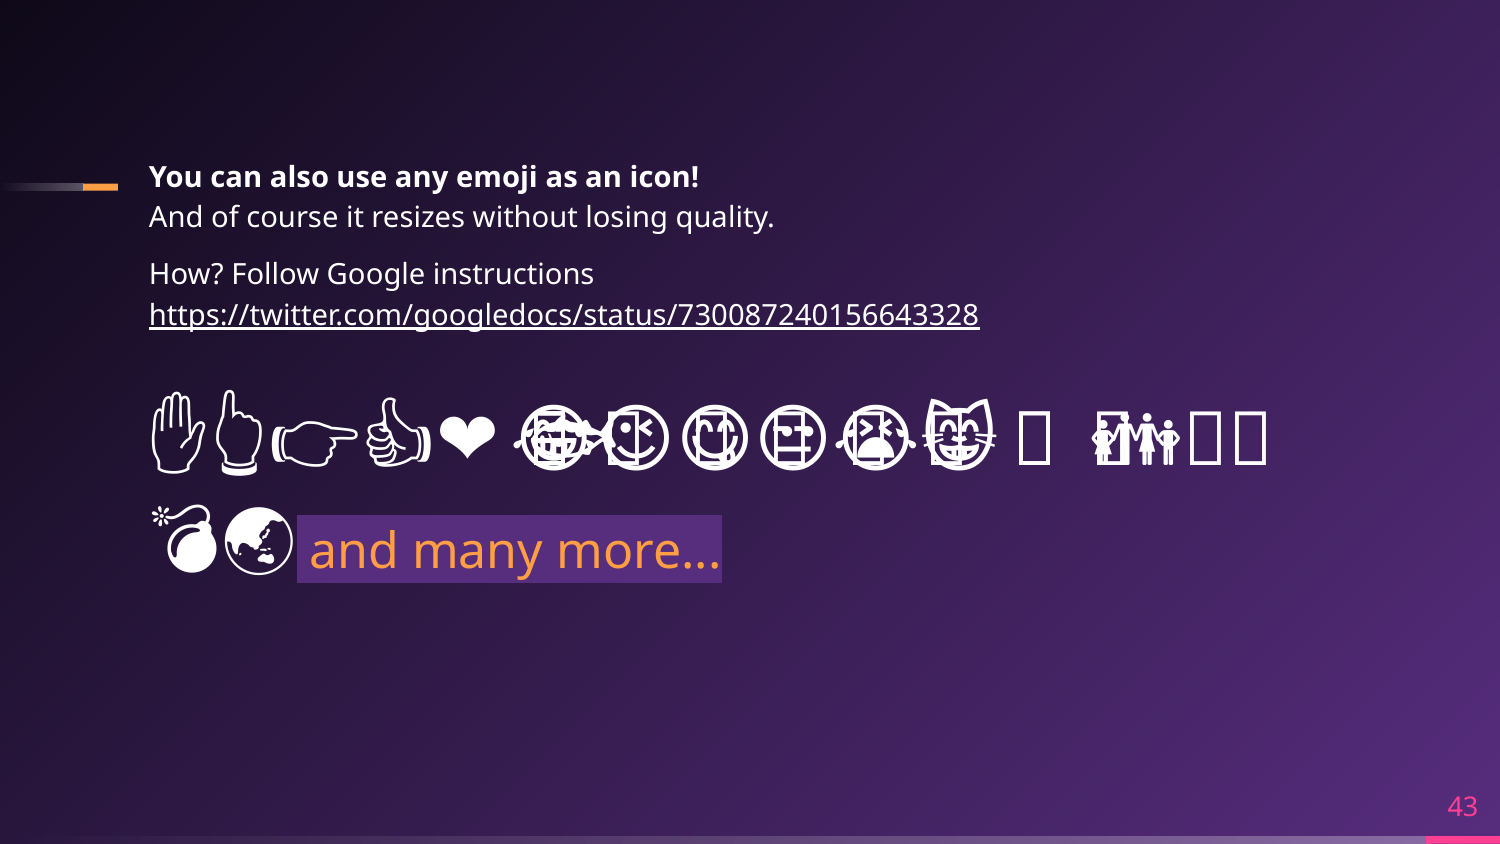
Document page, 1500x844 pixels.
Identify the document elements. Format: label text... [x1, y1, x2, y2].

text_box ✋👆👉👍👤👦👧👨👩👪💃🏃💑❤😂😉😋😒😭👶😸🐟🍒🍔💣📌📖🔨🎃🎈🎨🏈🏰🌏🔌🔑 and many more... [148, 376, 1351, 701]
list You can also use any emoji as an icon! And of course it resizes without losing quality. How? Follow Google instructions https://twitter.com/googledocs/status/730087240156643328 [148, 153, 1351, 342]
slide_number <número> [1426, 779, 1500, 837]
